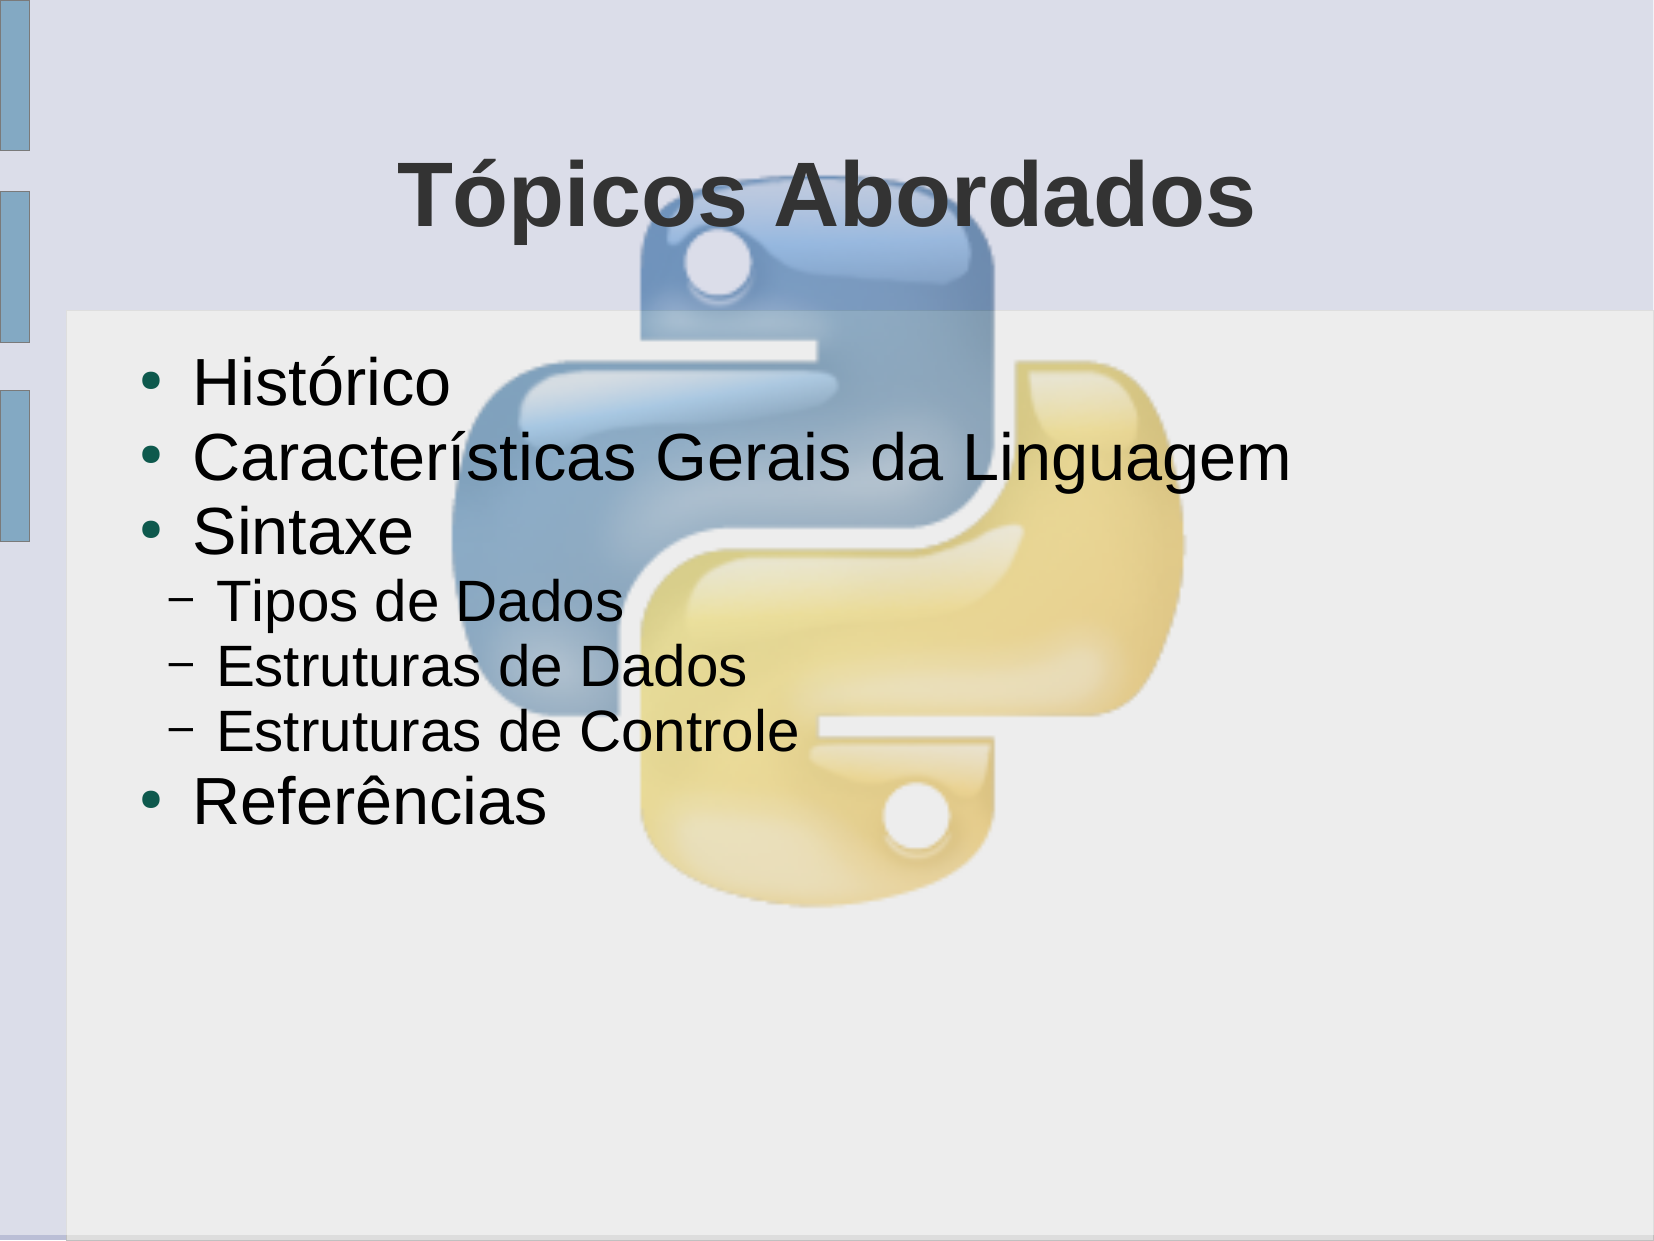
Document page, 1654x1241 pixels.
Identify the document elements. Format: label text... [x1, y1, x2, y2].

picture [0, 0, 1654, 1235]
list Histórico Características Gerais da Linguagem Sintaxe Tipos de Dados Estruturas de Dados Estruturas de Controle Referências [121, 344, 1534, 1127]
title Tópicos Abordados [121, 91, 1534, 299]
